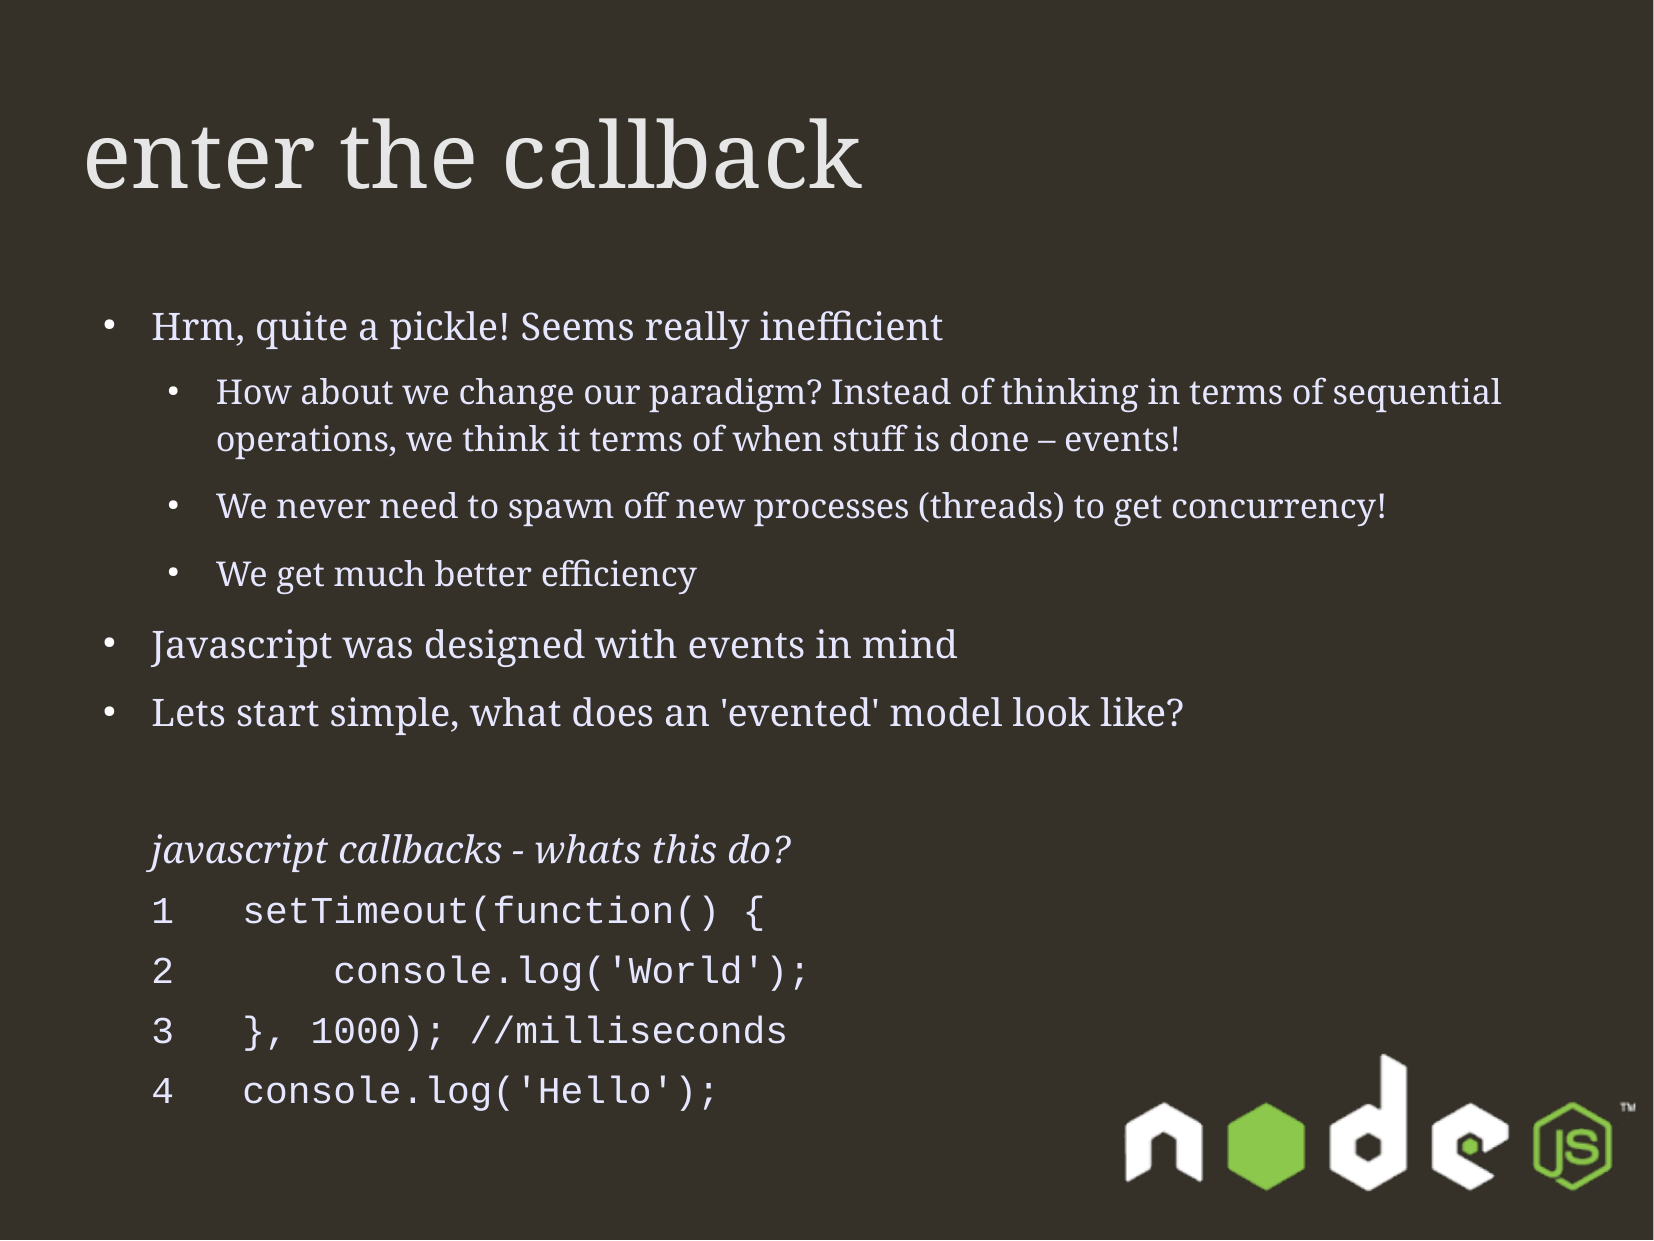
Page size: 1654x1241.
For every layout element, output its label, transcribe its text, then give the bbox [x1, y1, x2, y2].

picture [1108, 1006, 1651, 1238]
list Hrm, quite a pickle! Seems really inefficient How about we change our paradigm? Instead of thinking in terms of sequential operations, we think it terms of when stuff is done – events! We never need to spawn off new processes (threads) to get concurrency! We get much better efficiency Javascript was designed with events in mind Lets start simple, what does an 'evented' model look like? javascript callbacks - whats this do? 1 setTimeout(function() { 2 console.log('World'); 3 }, 1000); //milliseconds 4 console.log('Hello'); [86, 300, 1576, 1119]
title enter the callback [82, 49, 1571, 257]
